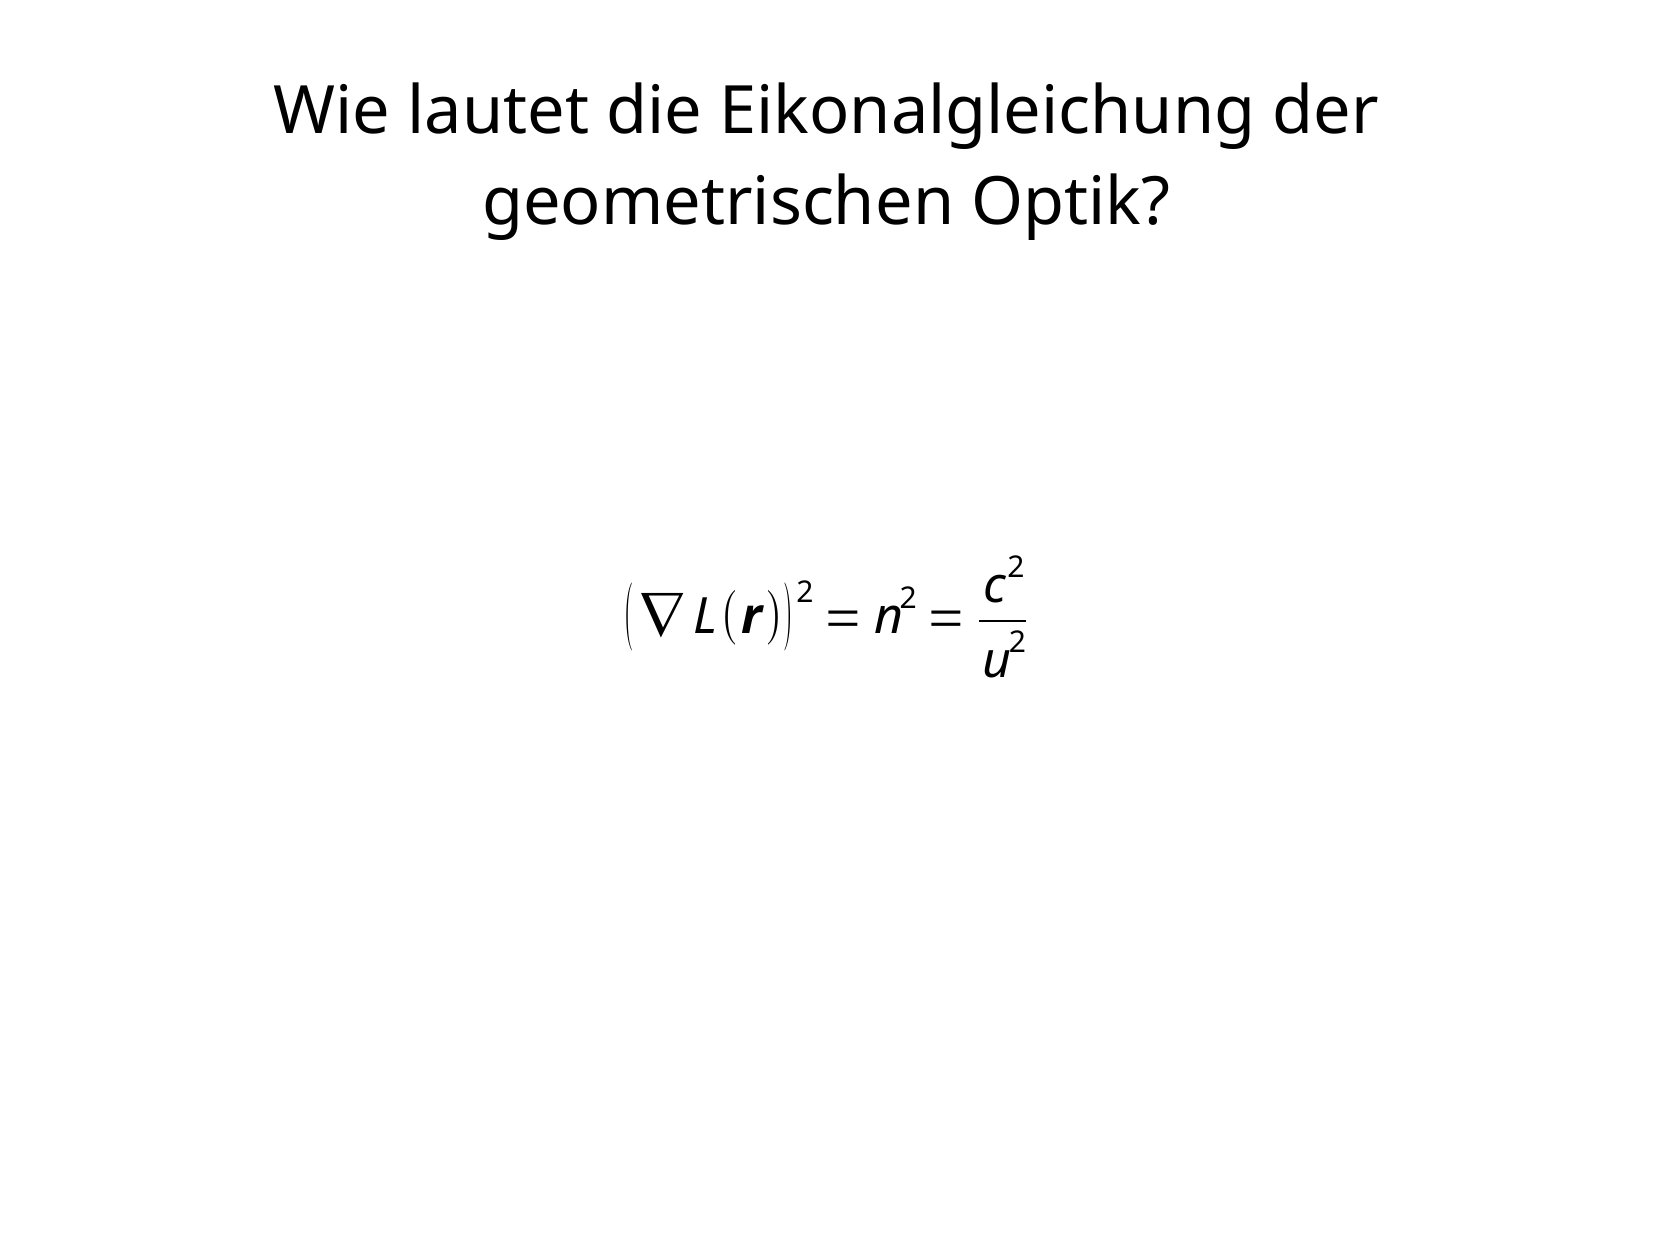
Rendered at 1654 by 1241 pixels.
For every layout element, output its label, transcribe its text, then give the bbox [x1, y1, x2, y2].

title Wie lautet die Eikonalgleichung der geometrischen Optik? [82, 49, 1571, 257]
chart [618, 549, 1036, 691]
